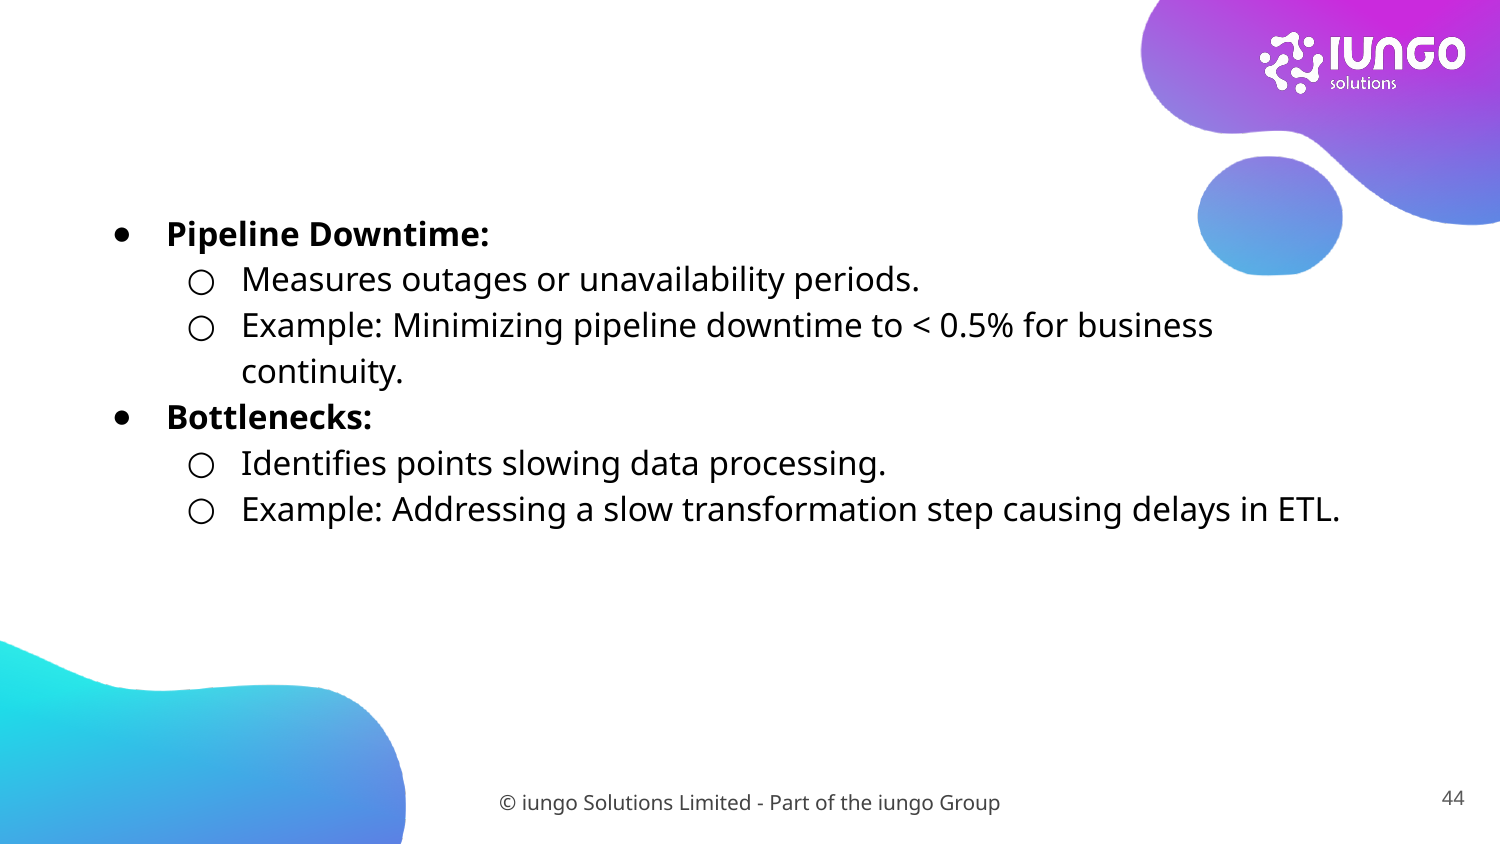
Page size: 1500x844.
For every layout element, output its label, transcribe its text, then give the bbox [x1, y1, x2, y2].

list Pipeline Downtime: Measures outages or unavailability periods. Example: Minimizing pipeline downtime to < 0.5% for business continuity. Bottlenecks: Identifies points slowing data processing. Example: Addressing a slow transformation step causing delays in ETL. [76, 191, 1371, 676]
slide_number <number> [1389, 764, 1480, 830]
picture [0, 0, 1500, 844]
